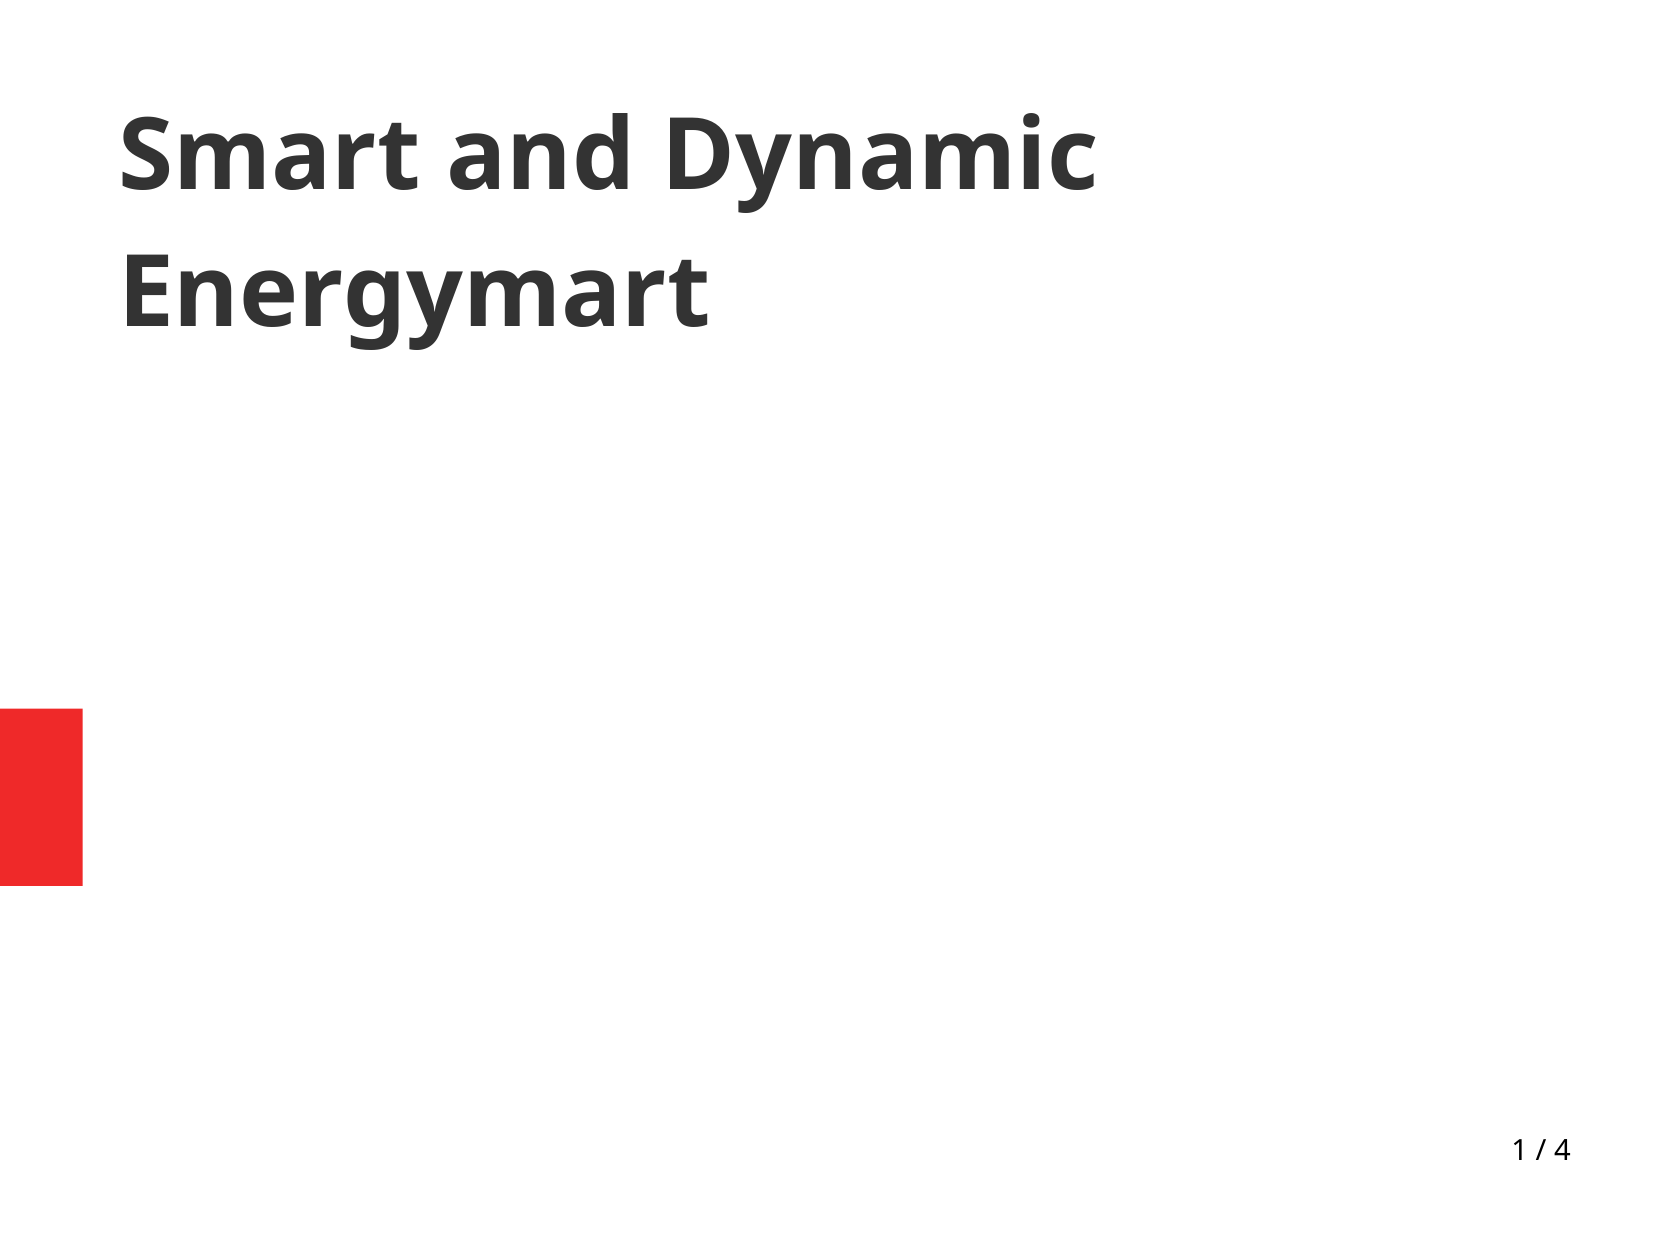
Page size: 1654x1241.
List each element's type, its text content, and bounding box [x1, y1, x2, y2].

title Smart and Dynamic Energymart [118, 82, 1524, 356]
